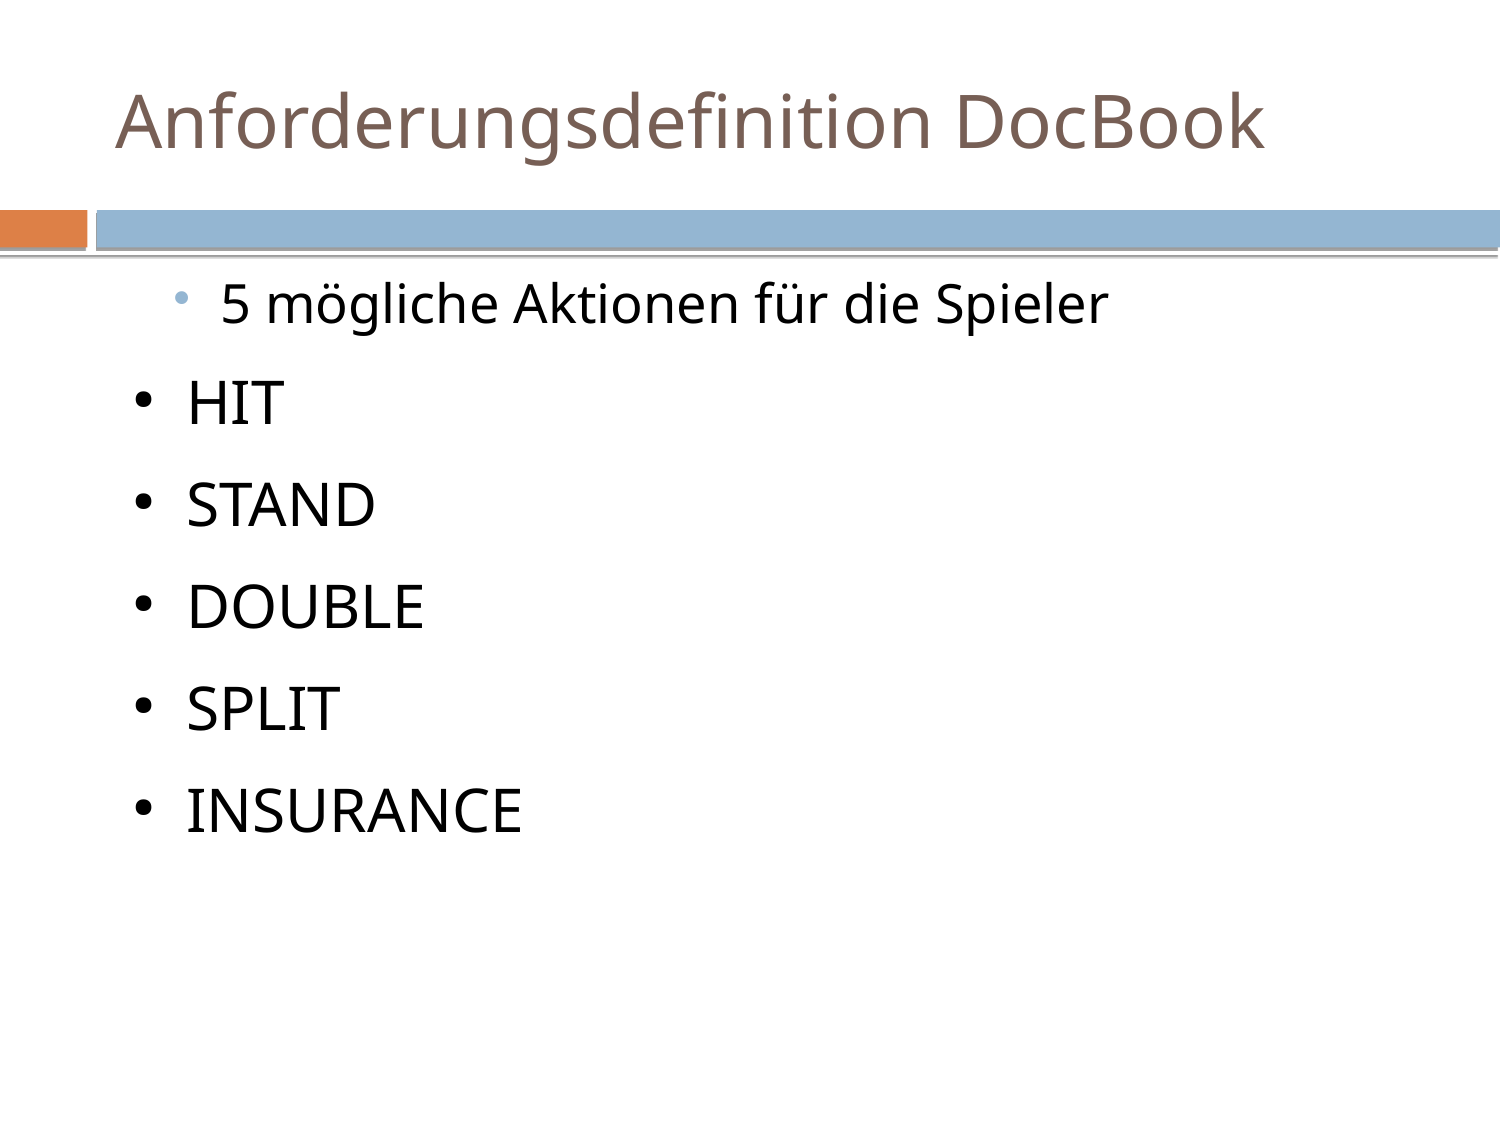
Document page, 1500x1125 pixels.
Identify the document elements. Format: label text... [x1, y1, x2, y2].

title Anforderungsdefinition DocBook [100, 37, 1438, 200]
list 5 mögliche Aktionen für die Spieler HIT STAND DOUBLE SPLIT INSURANCE [100, 262, 1438, 1000]
